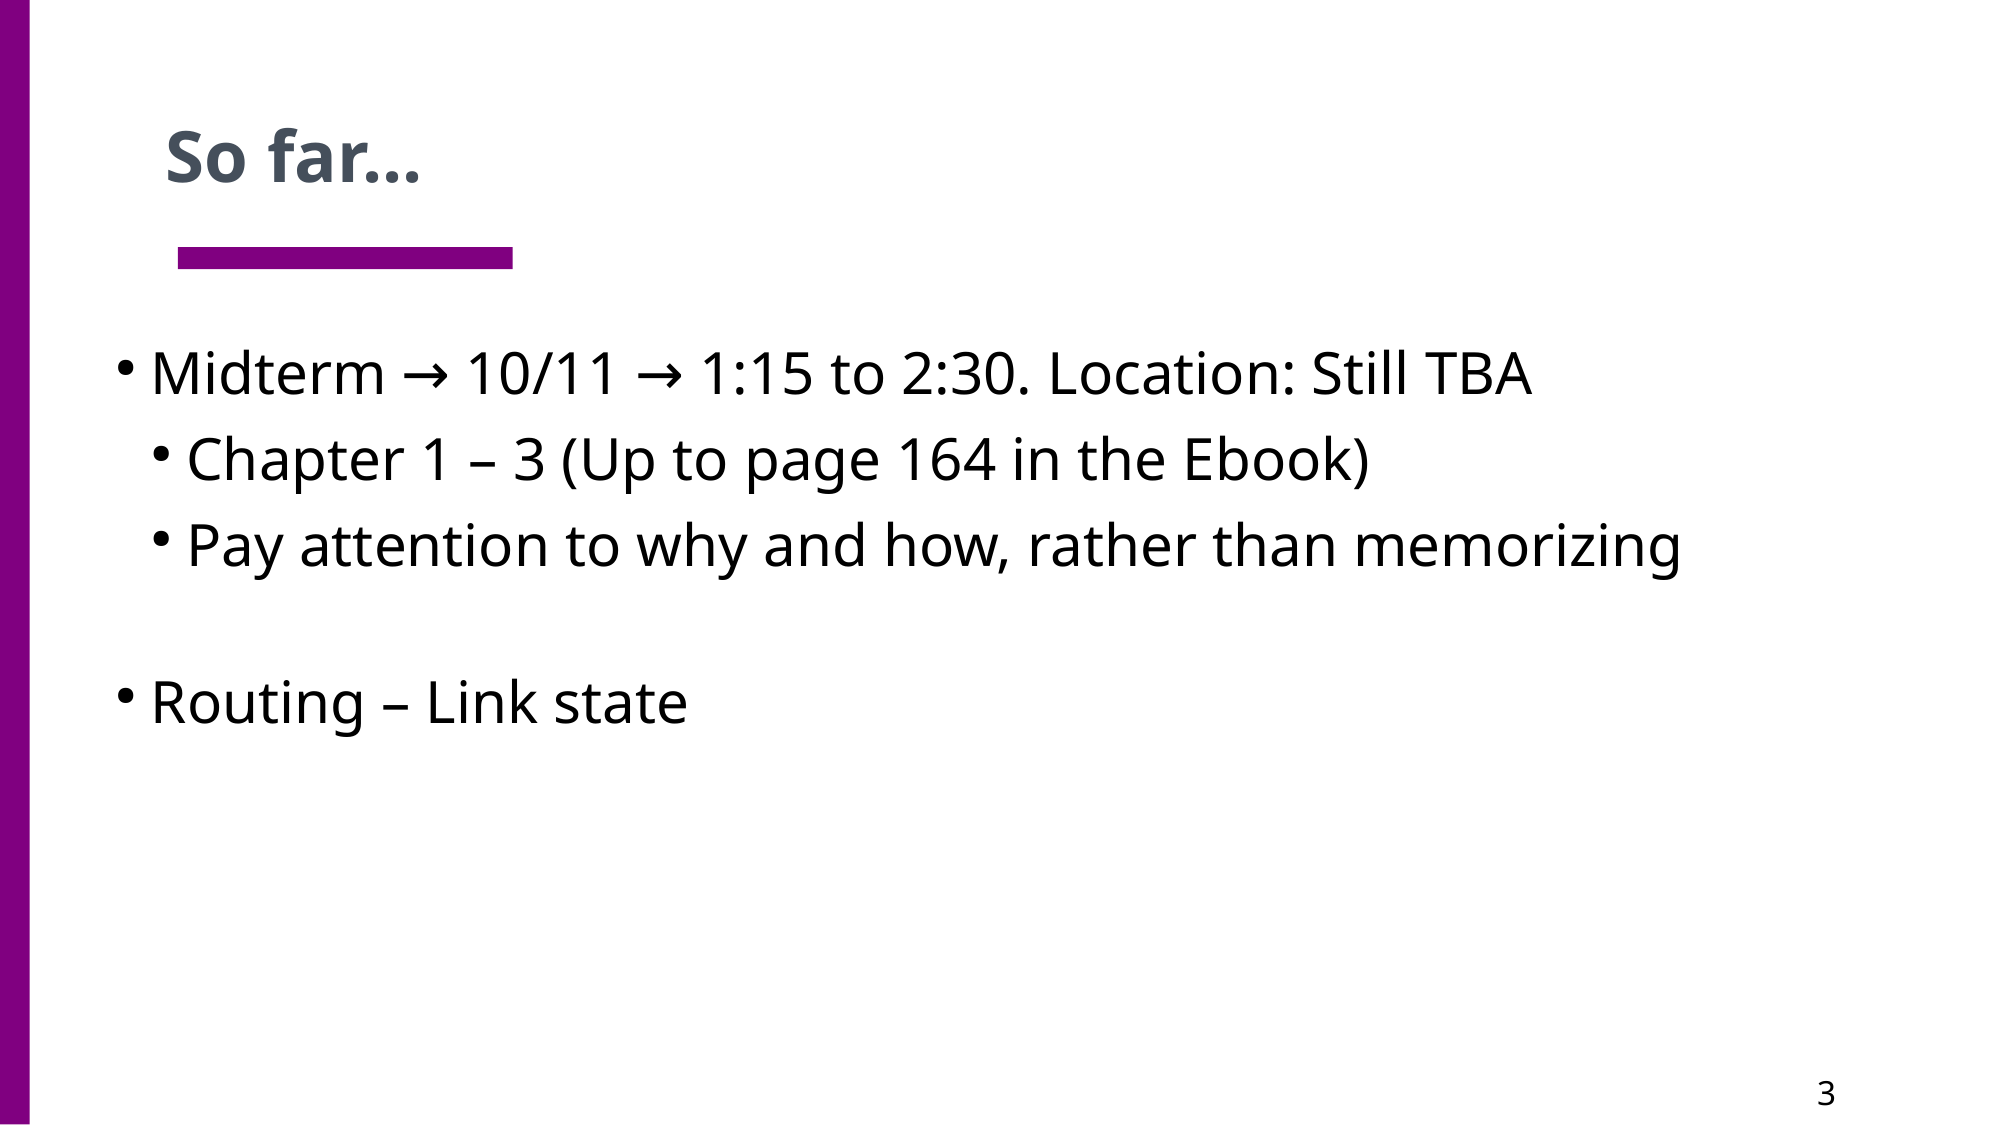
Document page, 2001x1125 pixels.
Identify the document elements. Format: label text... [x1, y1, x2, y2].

text_box Midterm → 10/11 → 1:15 to 2:30. Location: Still TBA Chapter 1 – 3 (Up to page 164 in the Ebook) Pay attention to why and how, rather than memorizing Routing – Link state [100, 329, 2000, 865]
text_box So far... [151, 0, 1849, 212]
